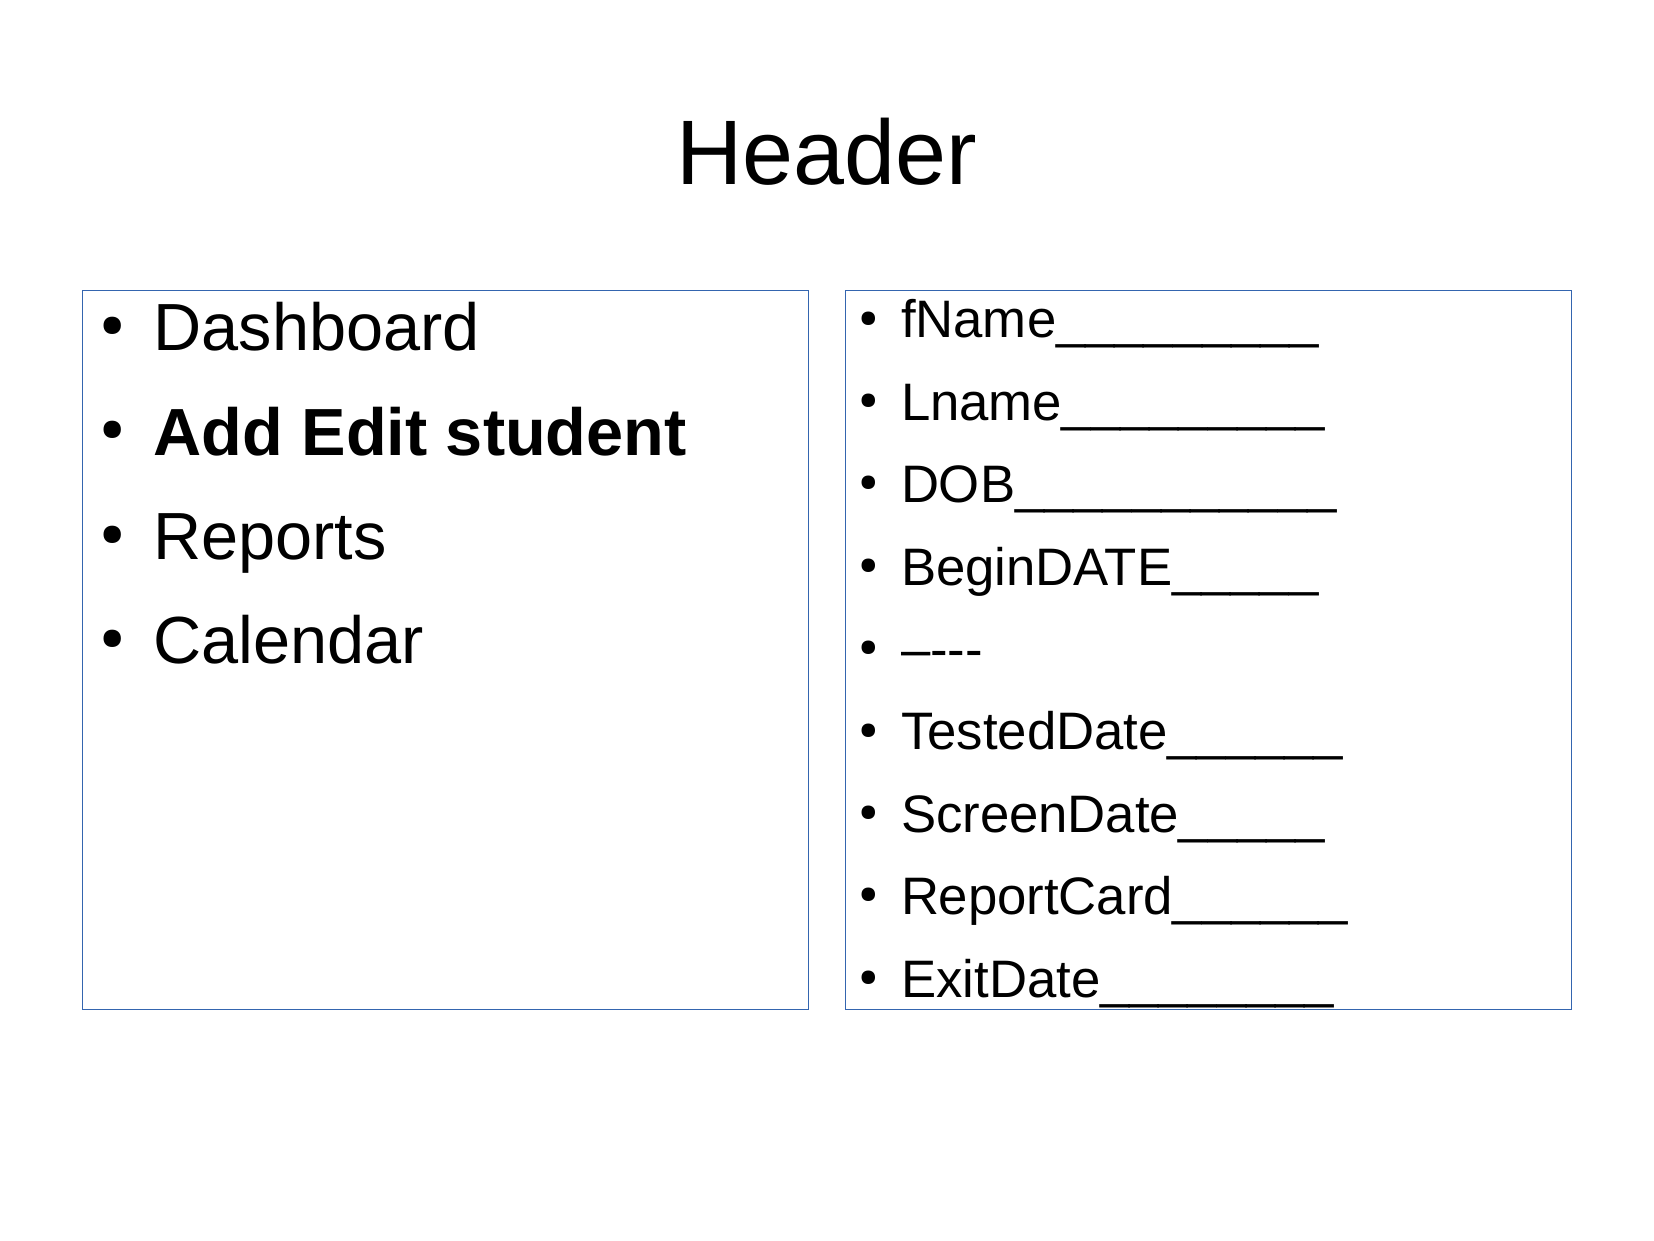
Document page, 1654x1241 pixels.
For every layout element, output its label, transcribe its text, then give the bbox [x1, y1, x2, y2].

title Header [82, 49, 1571, 257]
list fName_________ Lname_________ DOB___________ BeginDATE_____ –--- TestedDate______ ScreenDate_____ ReportCard______ ExitDate________ [845, 290, 1572, 1010]
list Dashboard Add Edit student Reports Calendar [82, 290, 809, 1010]
